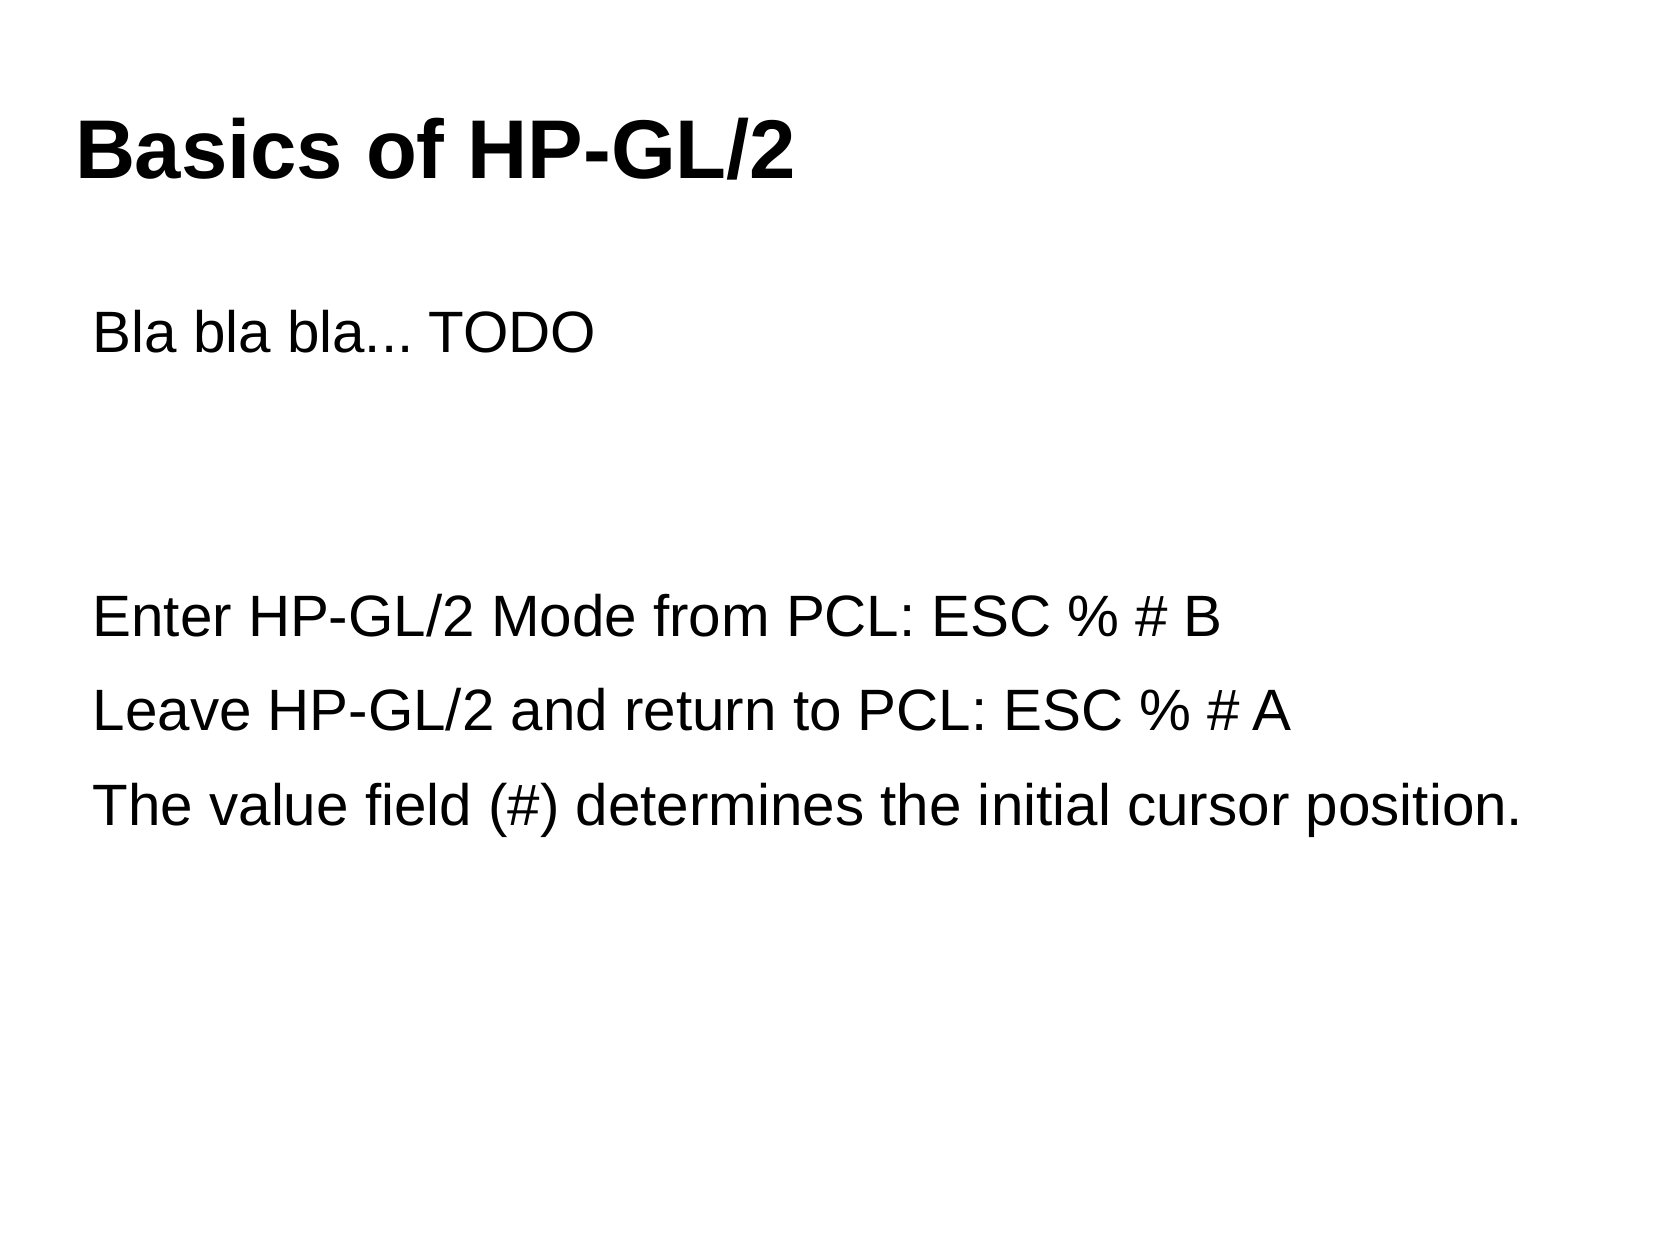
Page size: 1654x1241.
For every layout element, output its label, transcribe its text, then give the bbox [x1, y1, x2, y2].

title Basics of HP-GL/2 [75, 37, 1576, 263]
list Bla bla bla... TODO Enter HP-GL/2 Mode from PCL: ESC % # B Leave HP-GL/2 and return to PCL: ESC % # A The value field (#) determines the initial cursor position. [75, 300, 1576, 1088]
